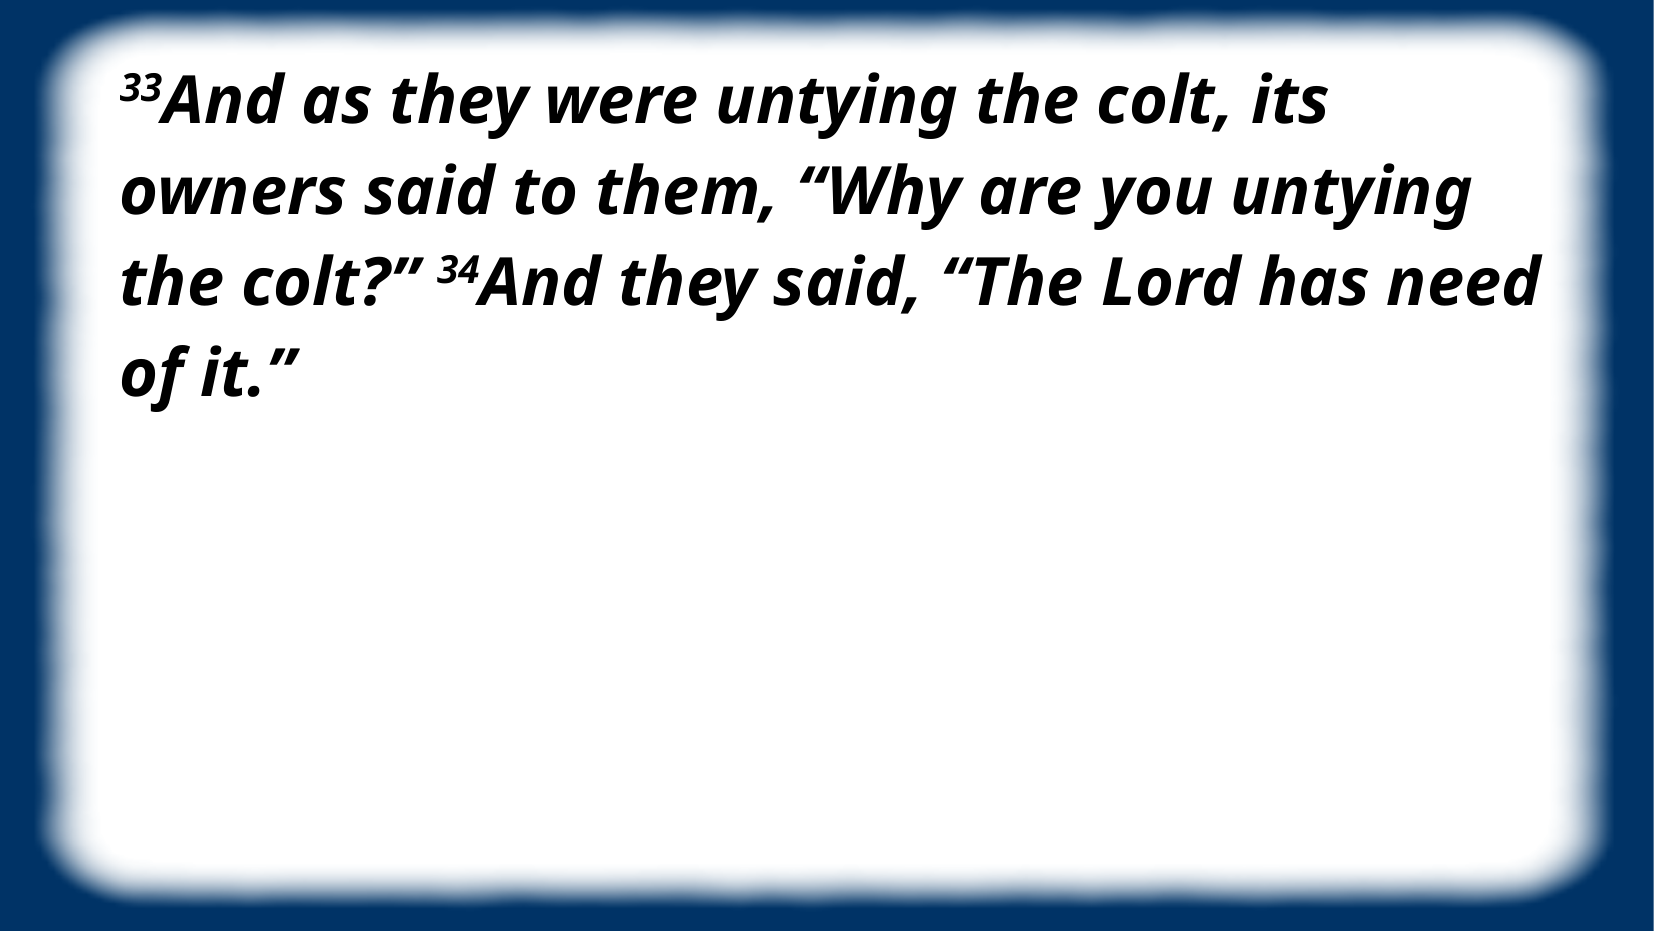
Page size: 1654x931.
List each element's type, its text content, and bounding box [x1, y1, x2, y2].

picture [0, 0, 1654, 931]
text_box 33And as they were untying the colt, its owners said to them, “Why are you untying the colt?” 34And they said, “The Lord has need of it.” [105, 45, 1569, 346]
